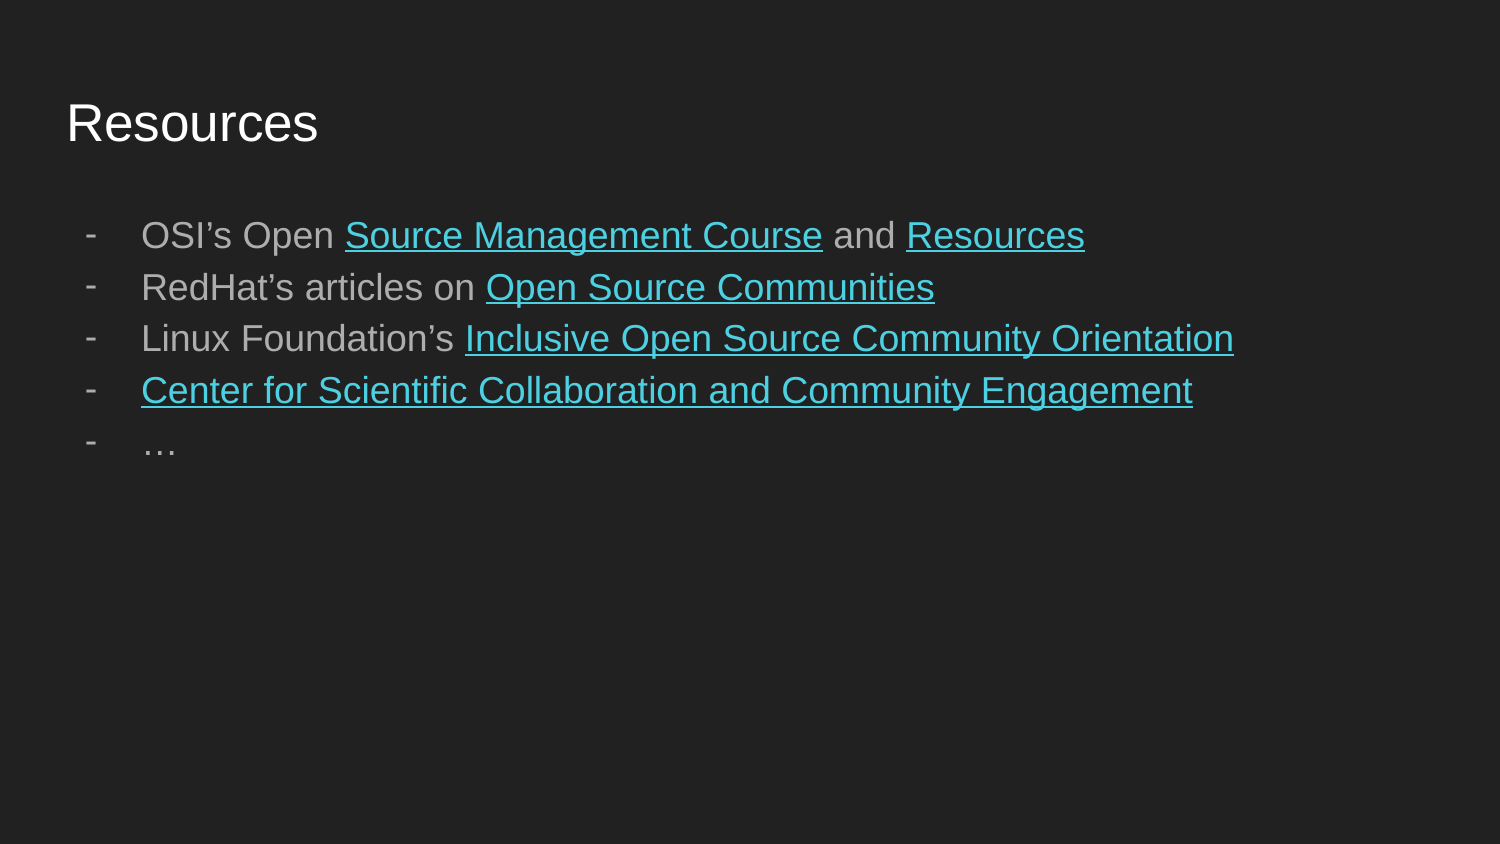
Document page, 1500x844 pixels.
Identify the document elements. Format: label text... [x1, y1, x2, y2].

title Resources [51, 72, 1449, 167]
list OSI’s Open Source Management Course and Resources RedHat’s articles on Open Source Communities Linux Foundation’s Inclusive Open Source Community Orientation Center for Scientific Collaboration and Community Engagement … [51, 189, 1449, 750]
